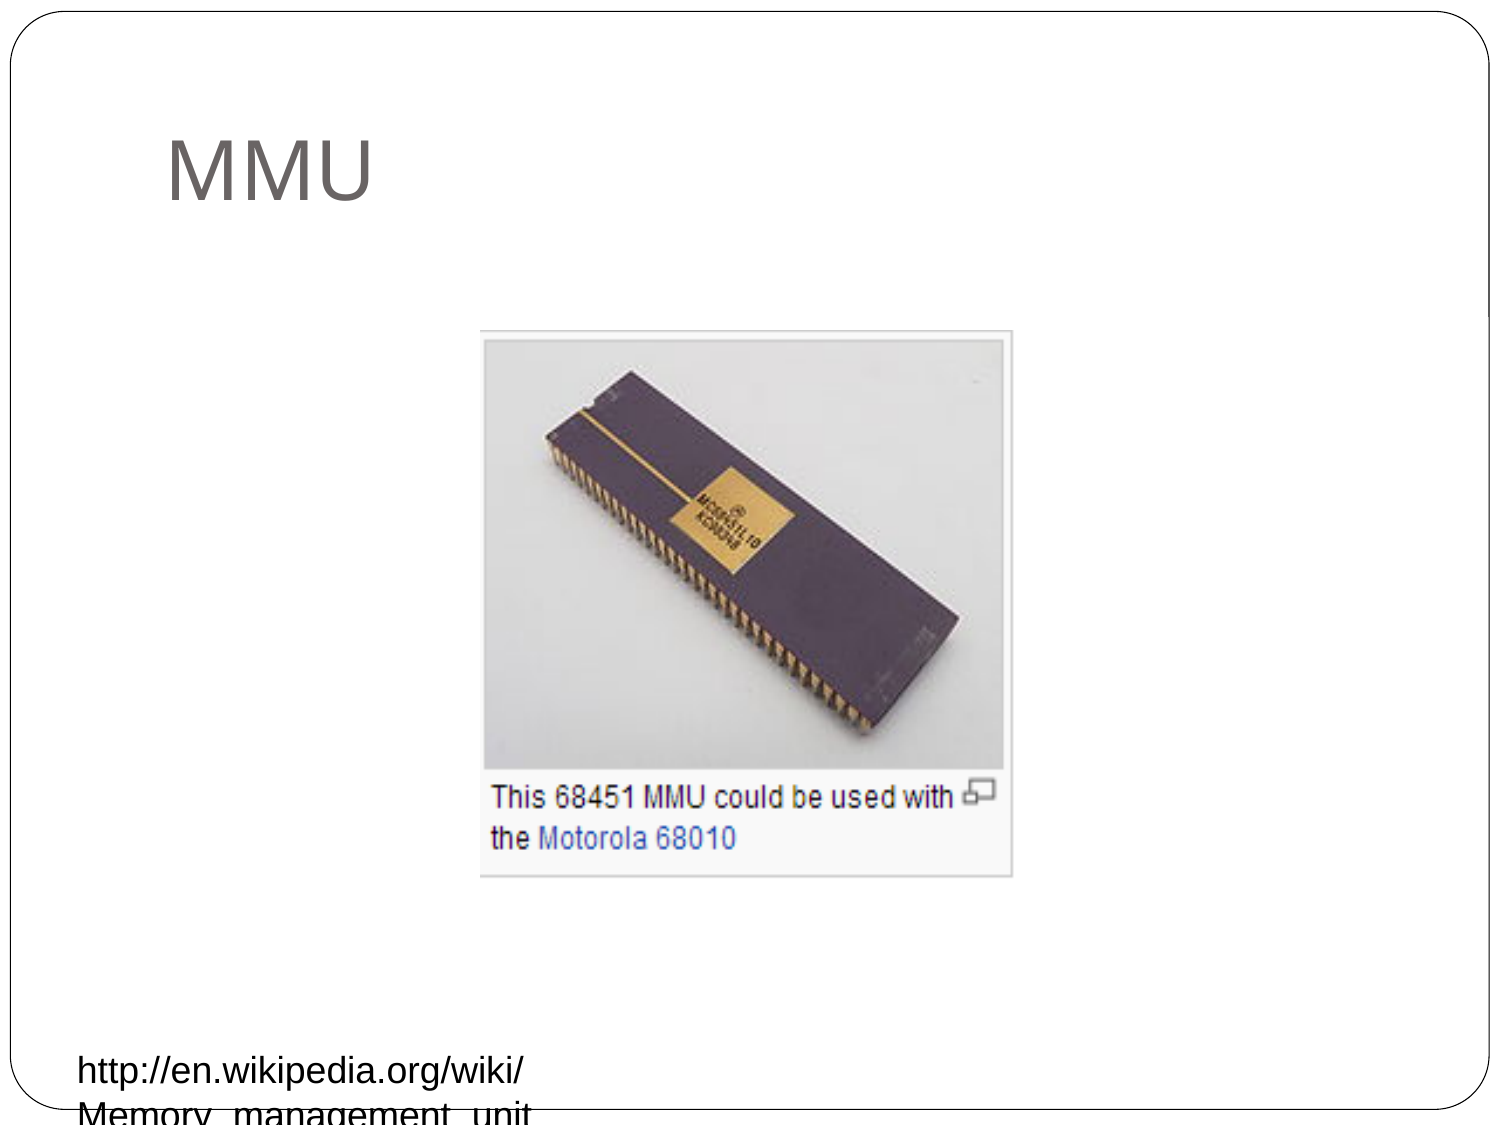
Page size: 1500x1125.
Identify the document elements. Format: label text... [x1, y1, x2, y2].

text_box http://en.wikipedia.org/wiki/Memory_management_unit [62, 1038, 993, 1099]
picture [480, 330, 1016, 886]
title MMU [150, 9, 1426, 233]
